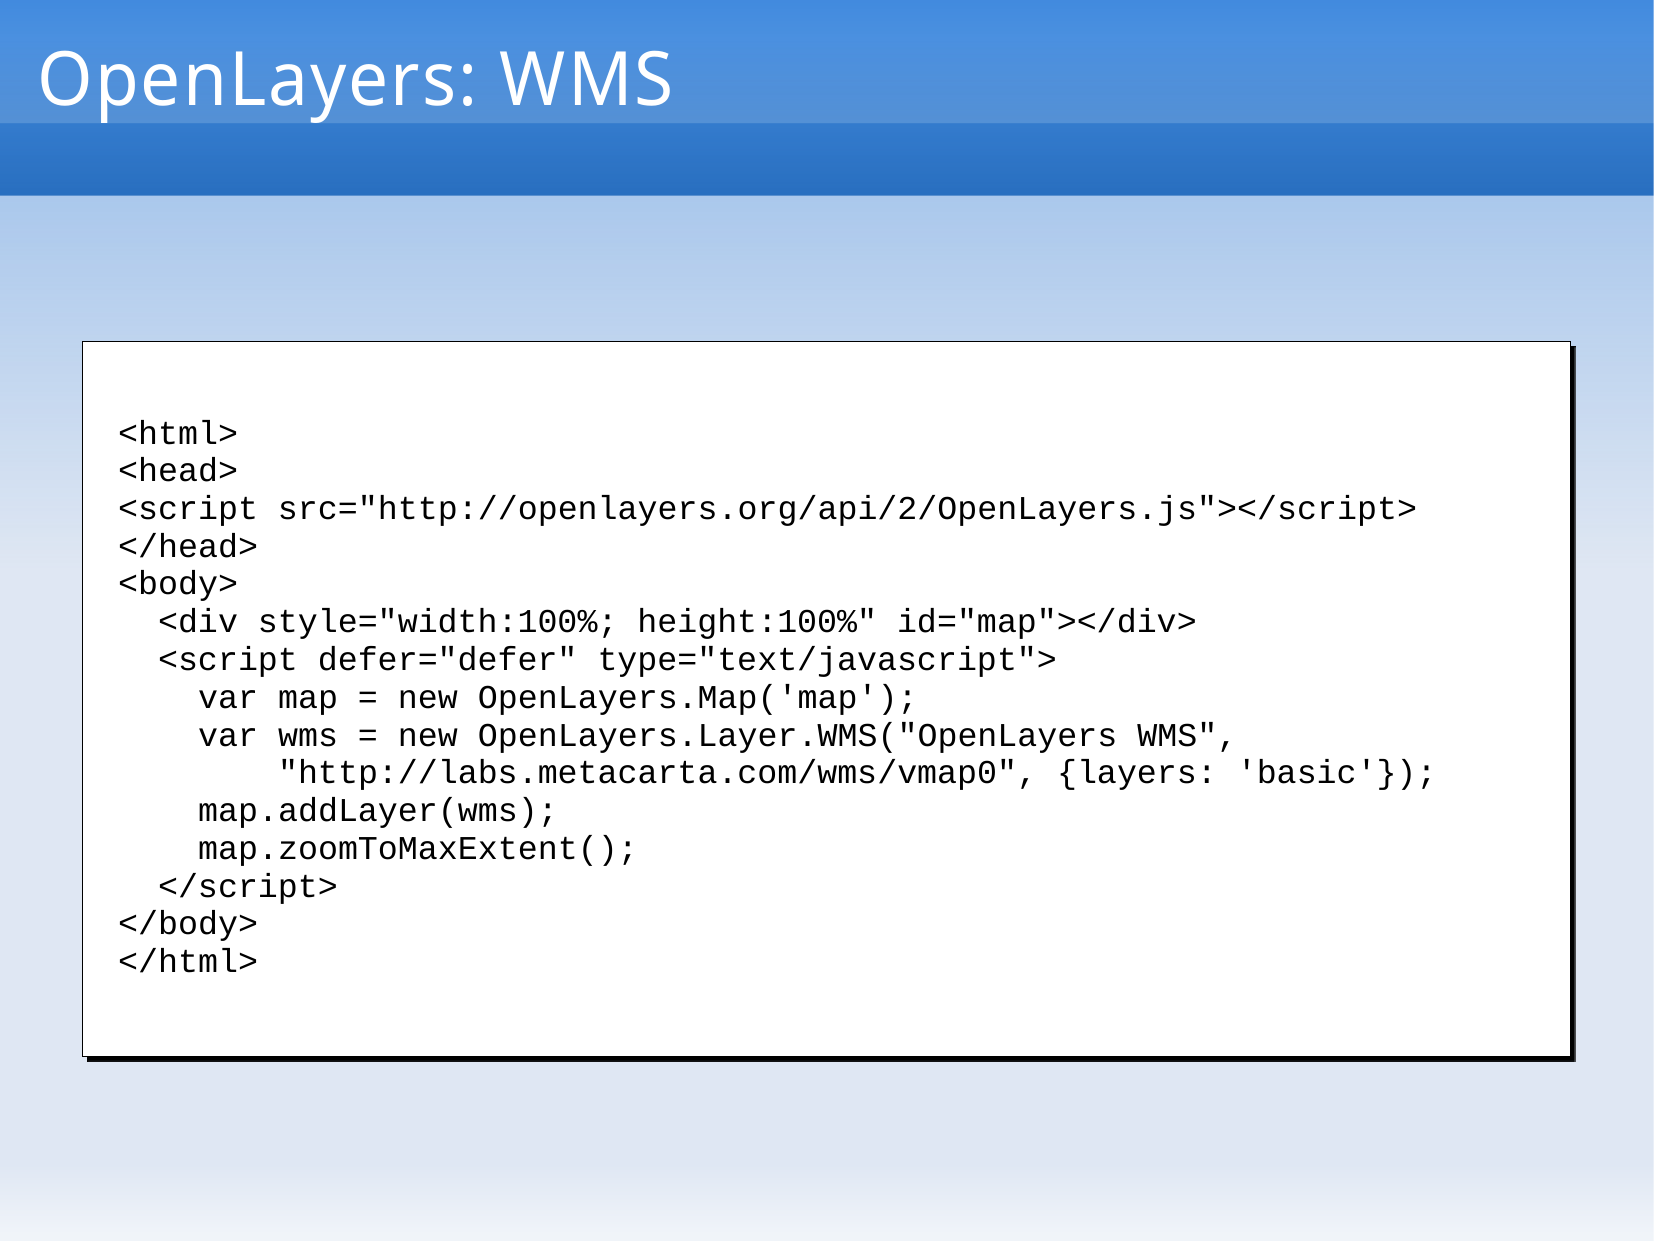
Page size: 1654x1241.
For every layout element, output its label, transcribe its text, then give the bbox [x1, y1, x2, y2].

subtitle <html> <head> <script src="http://openlayers.org/api/2/OpenLayers.js"></script> </head> <body> <div style="width:100%; height:100%" id="map"></div> <script defer="defer" type="text/javascript"> var map = new OpenLayers.Map('map'); var wms = new OpenLayers.Layer.WMS("OpenLayers WMS", "http://labs.metacarta.com/wms/vmap0", {layers: 'basic'}); map.addLayer(wms); map.zoomToMaxExtent(); </script> </body> </html> [82, 341, 1571, 1057]
title OpenLayers: WMS [37, 2, 1463, 151]
picture [0, 0, 1654, 1241]
